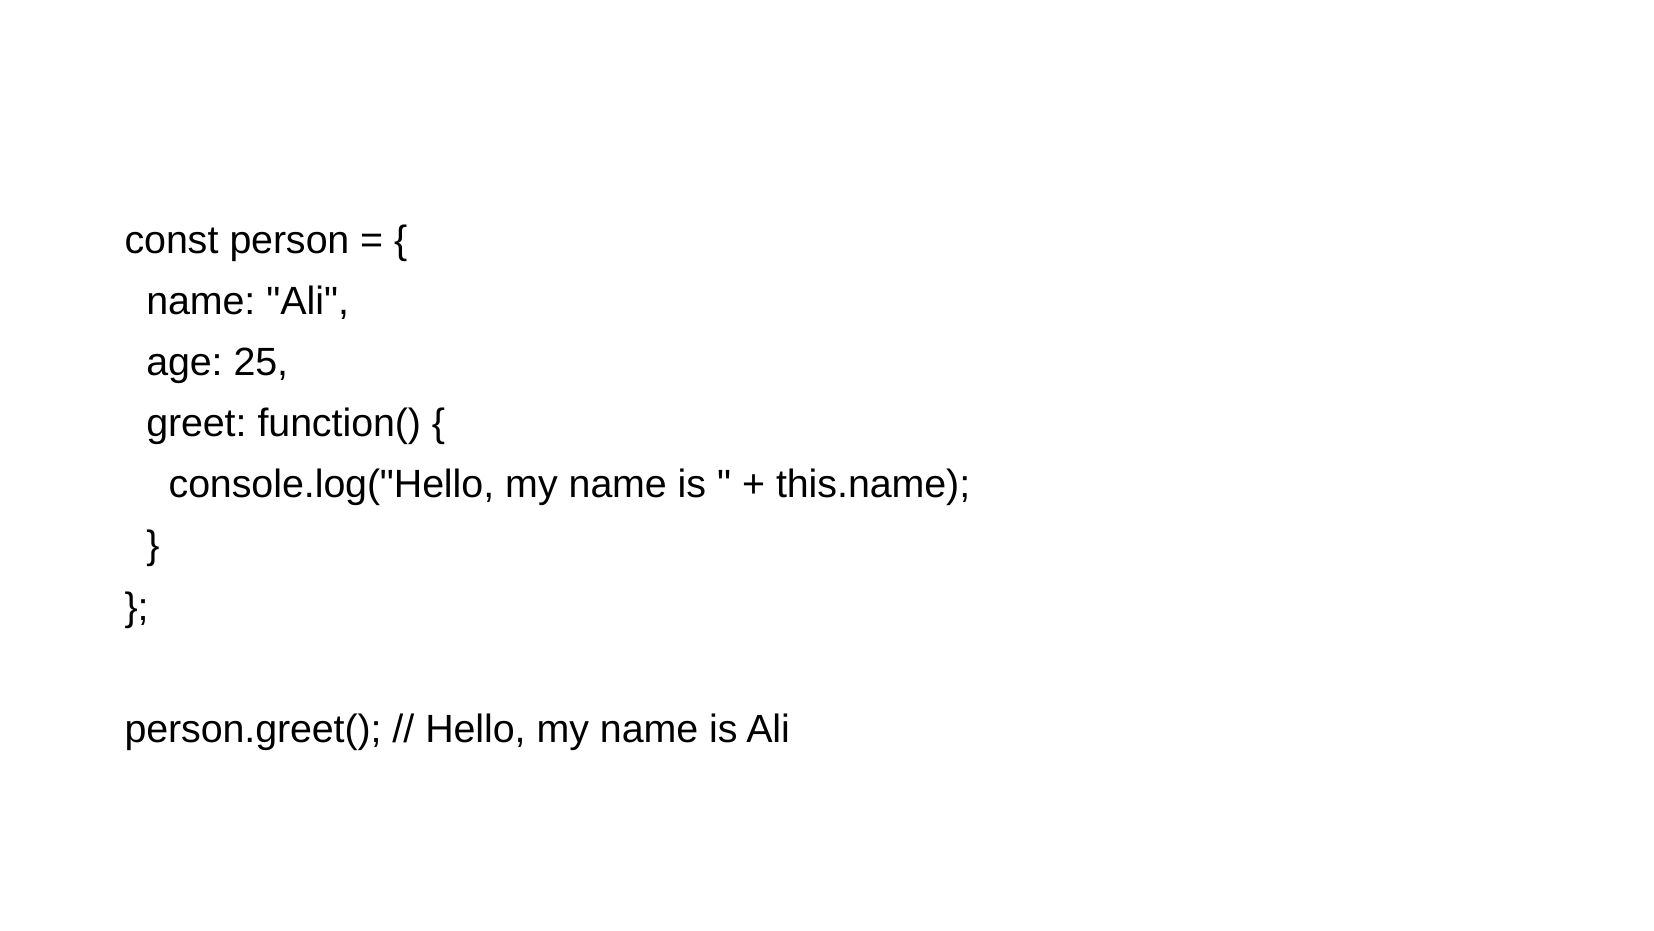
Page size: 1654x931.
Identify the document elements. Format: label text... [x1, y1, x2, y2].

list const person = { name: "Ali", age: 25, greet: function() { console.log("Hello, my name is " + this.name); } }; person.greet(); // Hello, my name is Ali [82, 217, 1571, 758]
